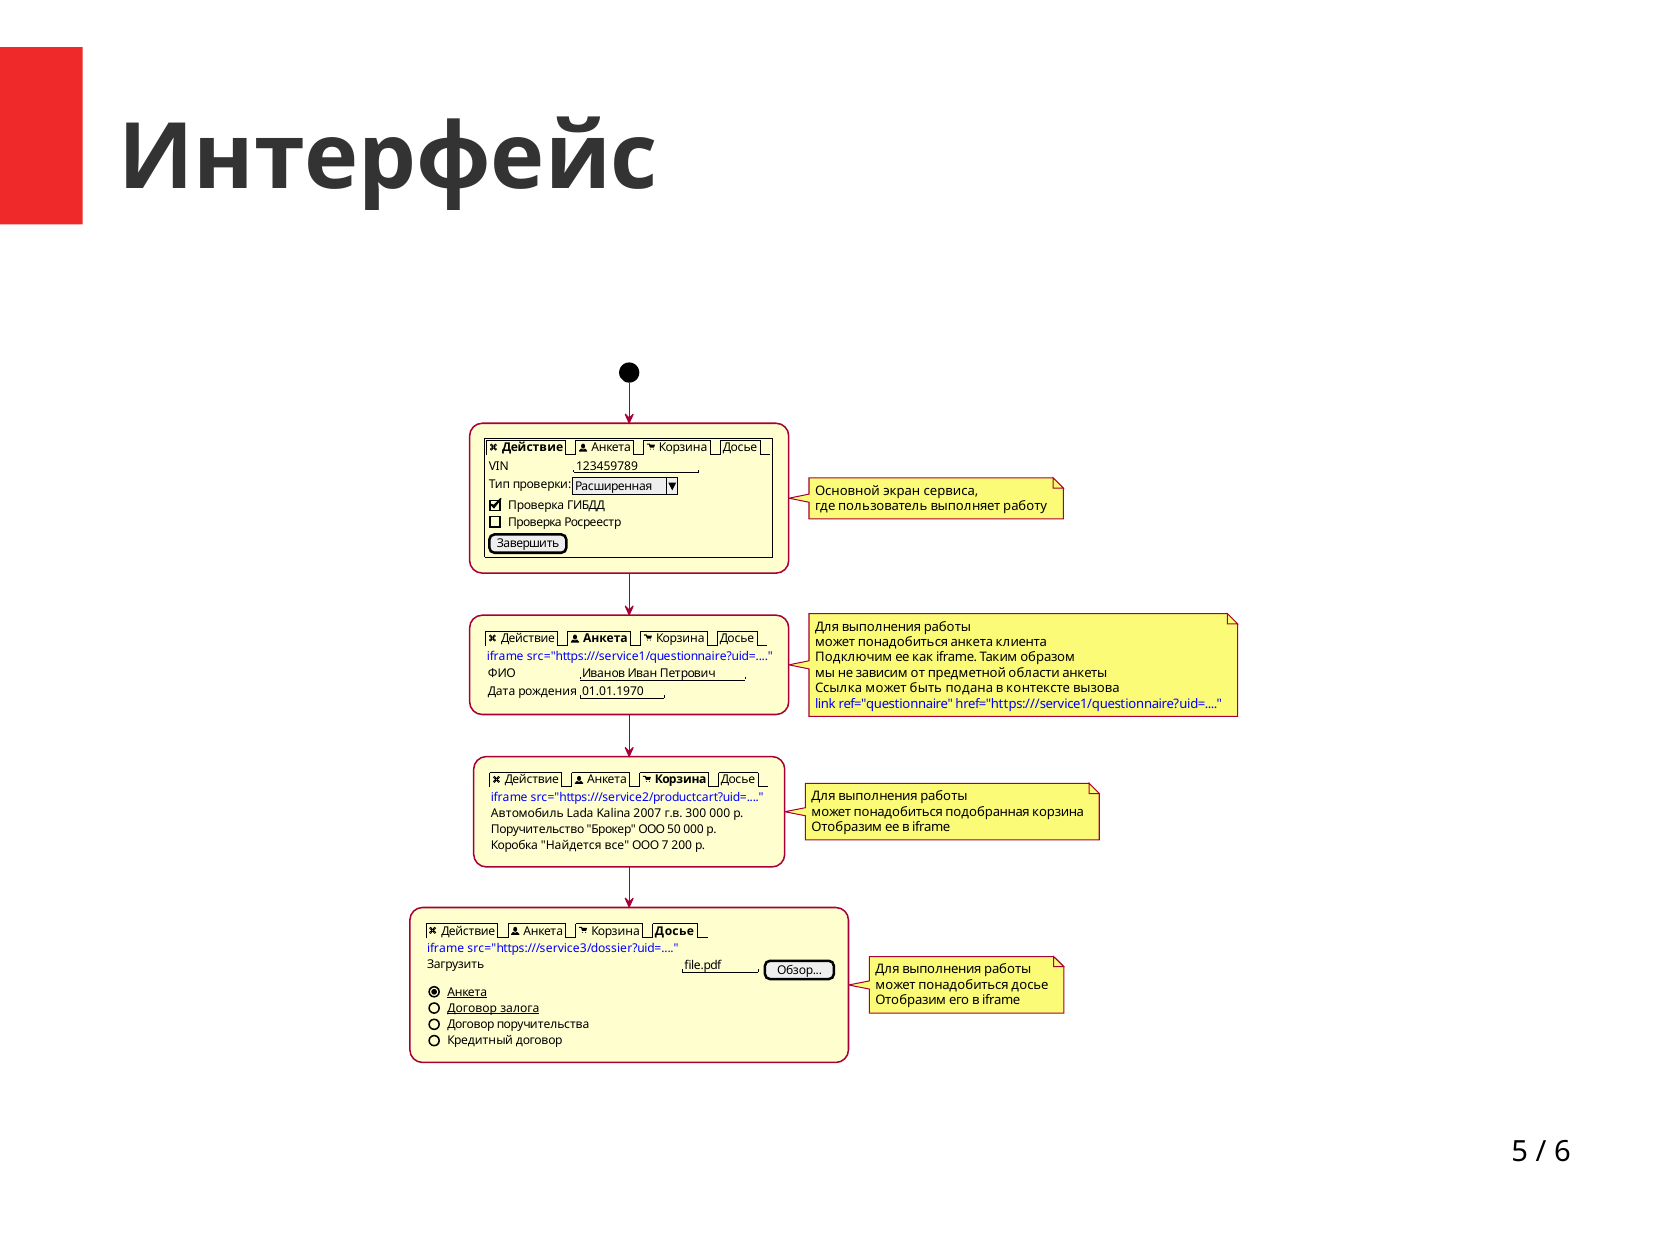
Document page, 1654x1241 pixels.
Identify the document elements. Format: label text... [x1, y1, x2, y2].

picture [403, 354, 1250, 1074]
title Интерфейс [118, 49, 1571, 257]
